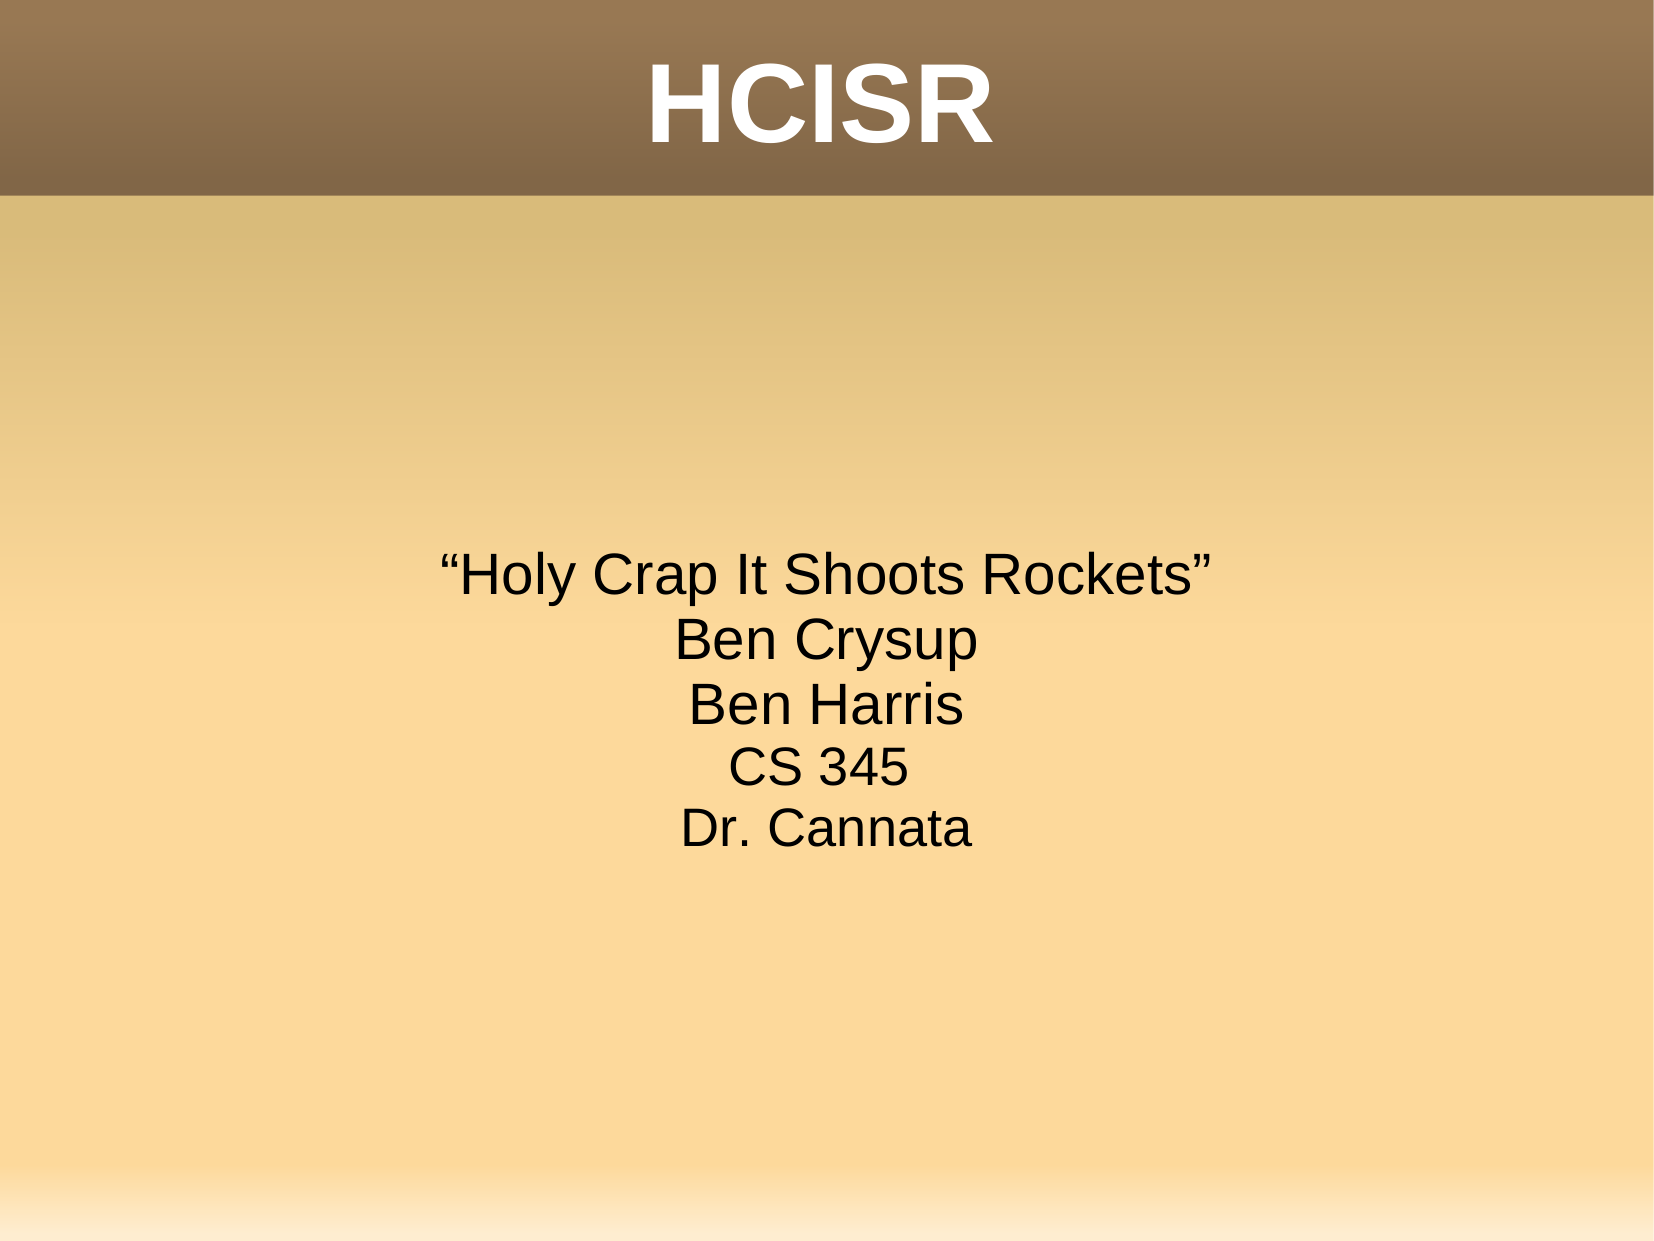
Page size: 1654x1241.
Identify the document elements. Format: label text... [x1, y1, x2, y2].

picture [0, 0, 1654, 1241]
subtitle “Holy Crap It Shoots Rockets” Ben Crysup Ben Harris CS 345 Dr. Cannata [82, 290, 1571, 1109]
title HCISR [76, 7, 1565, 200]
